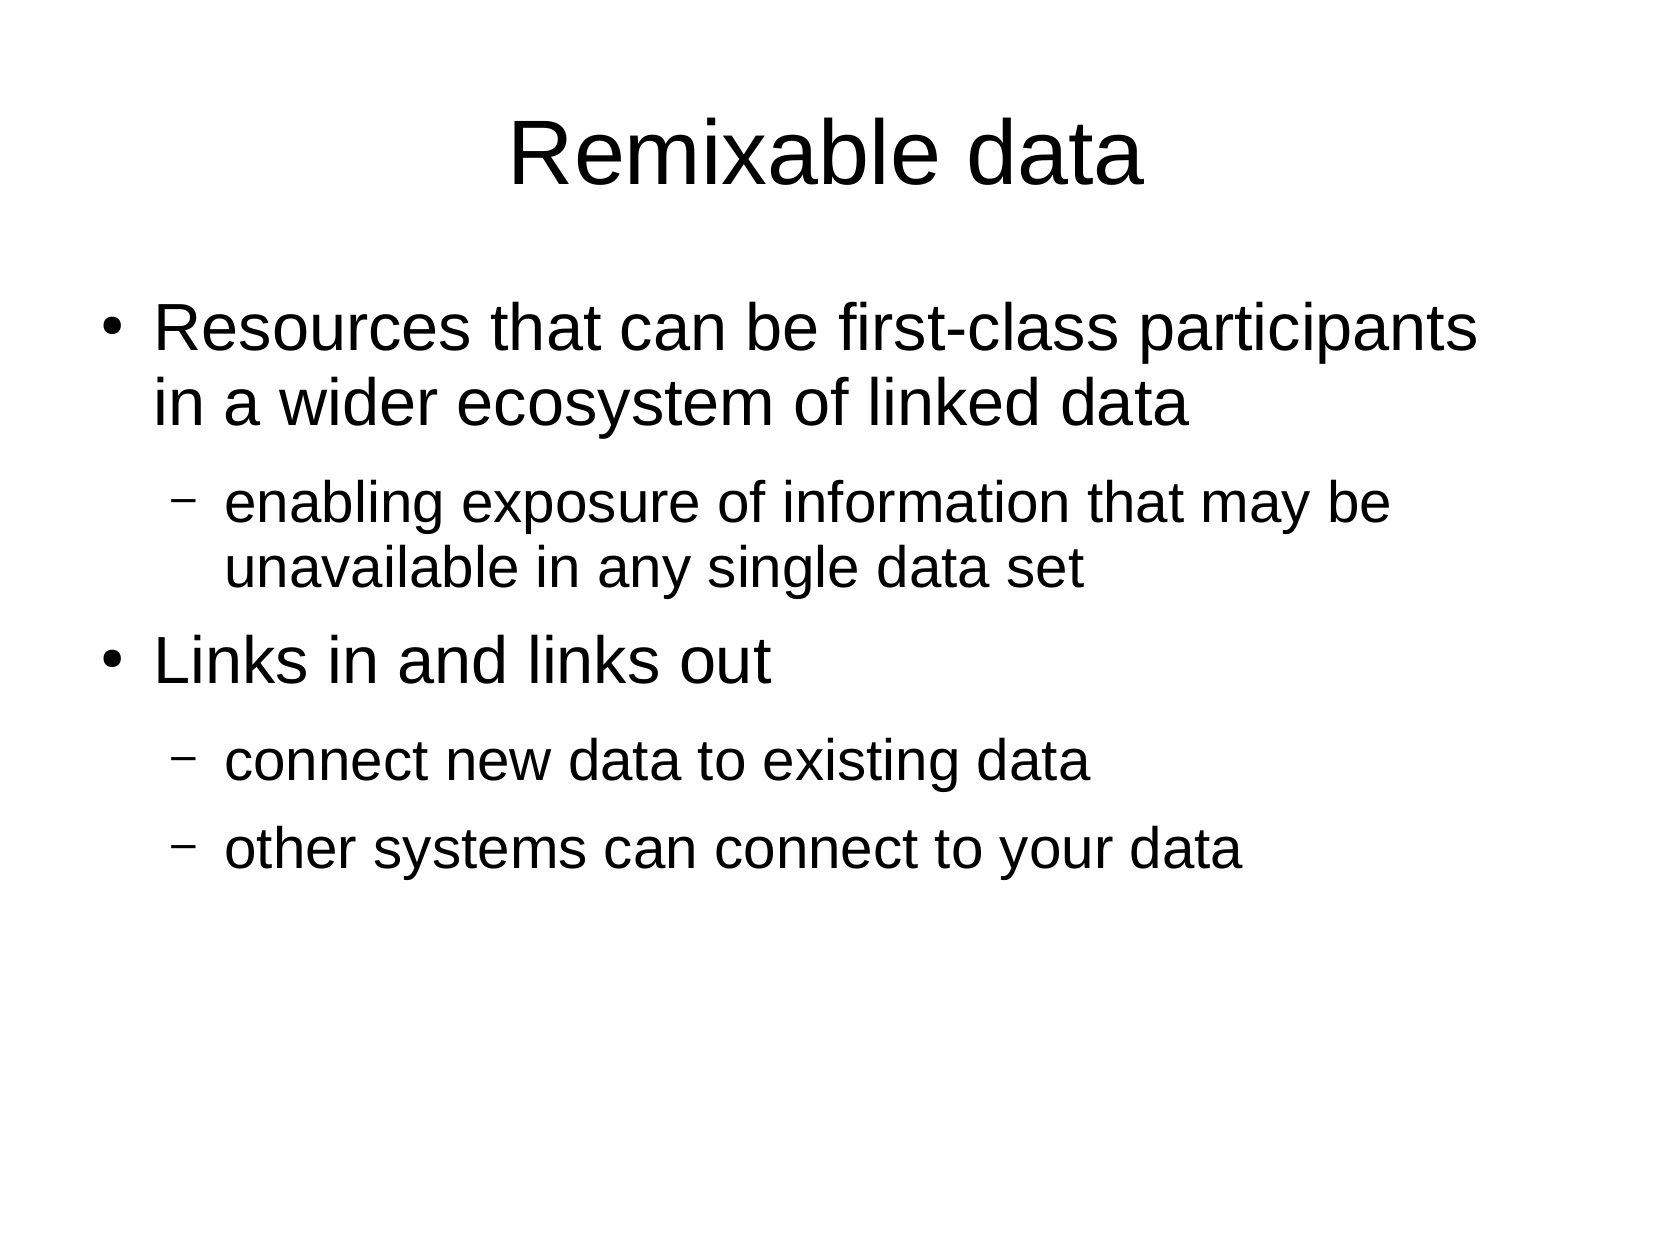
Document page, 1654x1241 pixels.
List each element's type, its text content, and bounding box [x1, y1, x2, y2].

title Remixable data [82, 49, 1571, 257]
list Resources that can be first-class participants in a wider ecosystem of linked data enabling exposure of information that may be unavailable in any single data set Links in and links out connect new data to existing data other systems can connect to your data [82, 290, 1538, 1010]
